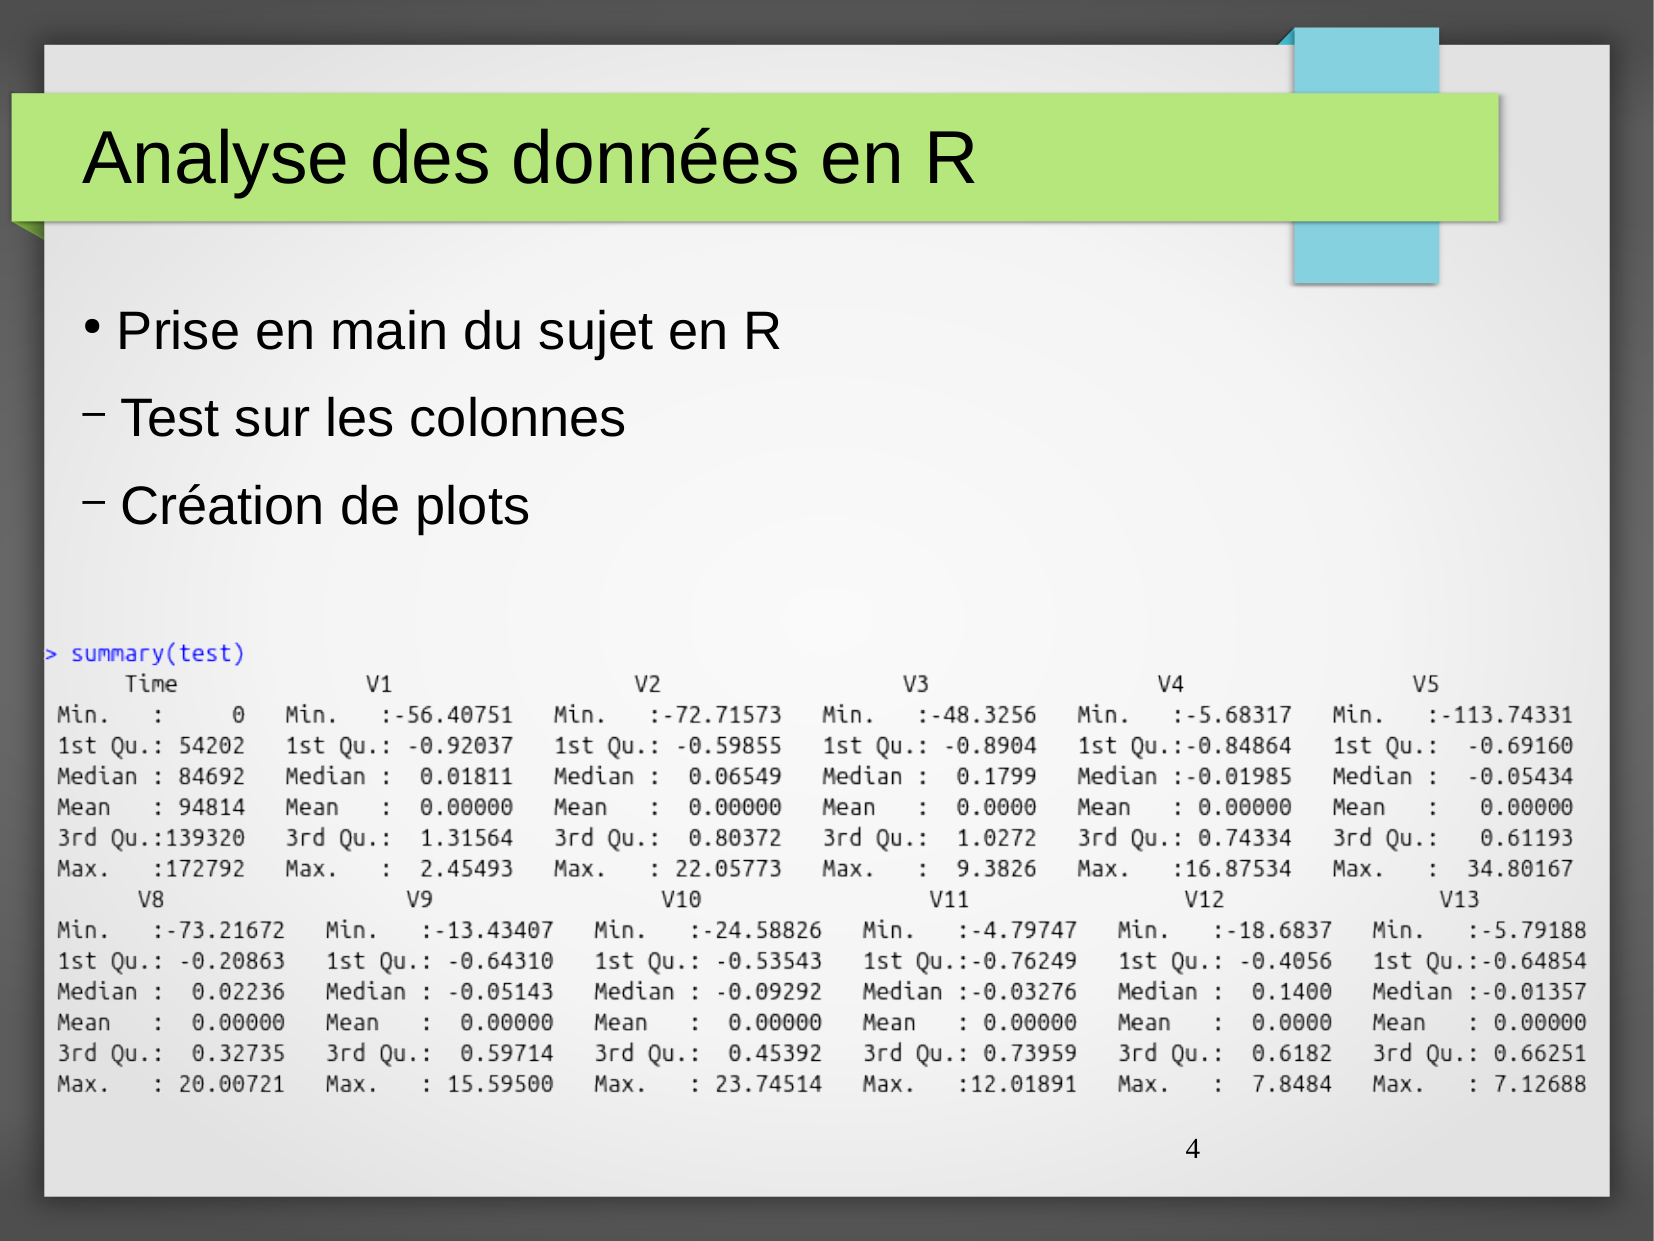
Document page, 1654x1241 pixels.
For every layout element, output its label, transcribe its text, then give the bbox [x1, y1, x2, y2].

title Analyse des données en R [82, 94, 1264, 213]
text_box [1185, 1129, 1571, 1216]
picture [35, 637, 1602, 1099]
list Prise en main du sujet en R Test sur les colonnes Création de plots [82, 295, 1571, 637]
